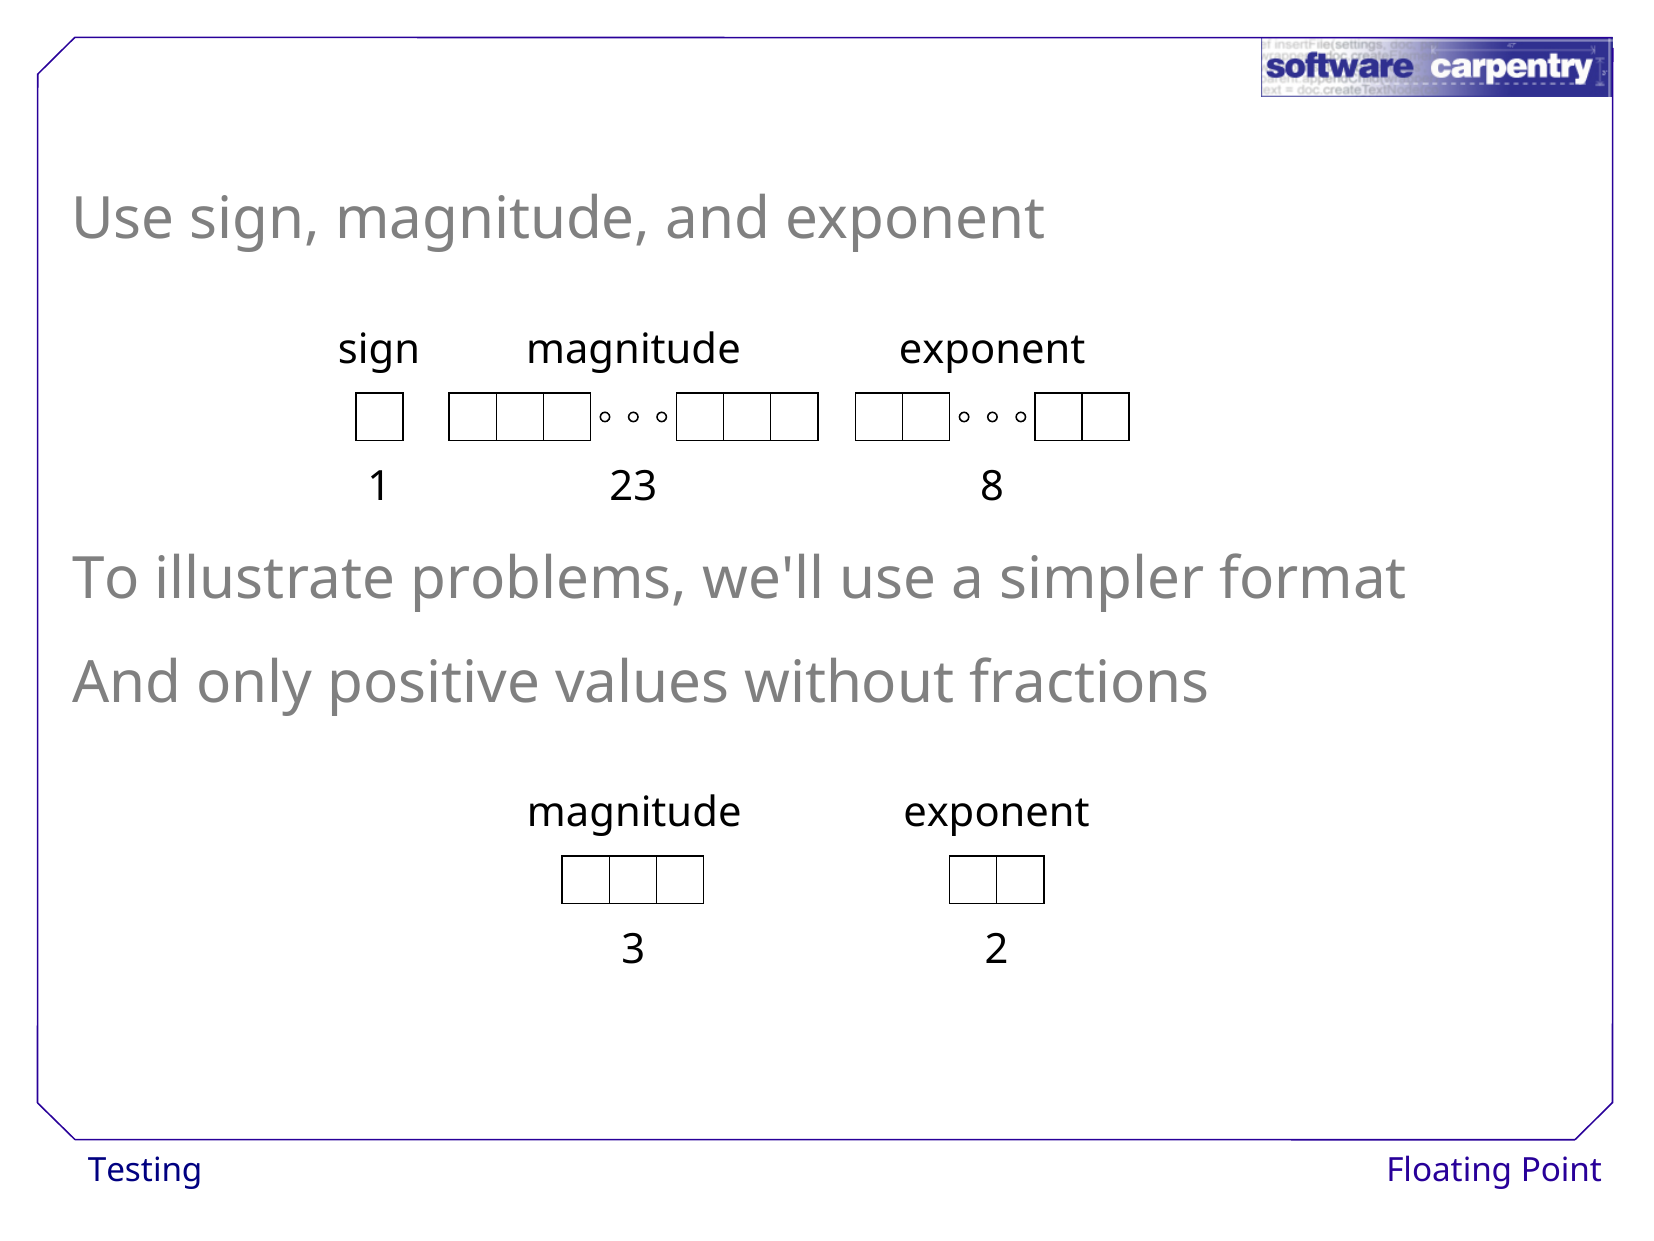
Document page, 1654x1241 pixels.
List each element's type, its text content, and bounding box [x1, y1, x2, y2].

text_box 8 [890, 425, 1095, 497]
text_box 2 [894, 889, 1099, 980]
text_box 3 [531, 889, 736, 980]
text_box 23 [519, 425, 748, 497]
picture [1261, 39, 1613, 97]
text_box To illustrate problems, we'll use a simpler format And only positive values without fractions [57, 497, 1572, 723]
text_box 8 [986, 486, 998, 497]
text_box Use sign, magnitude, and exponent [56, 138, 1211, 259]
text_box exponent [813, 752, 1180, 843]
text_box magnitude [436, 289, 809, 380]
text_box exponent [809, 289, 1176, 380]
text_box magnitude [437, 752, 813, 843]
text_box 1 [277, 425, 482, 497]
text_box sign [248, 289, 436, 380]
text_box 8 [987, 473, 997, 483]
